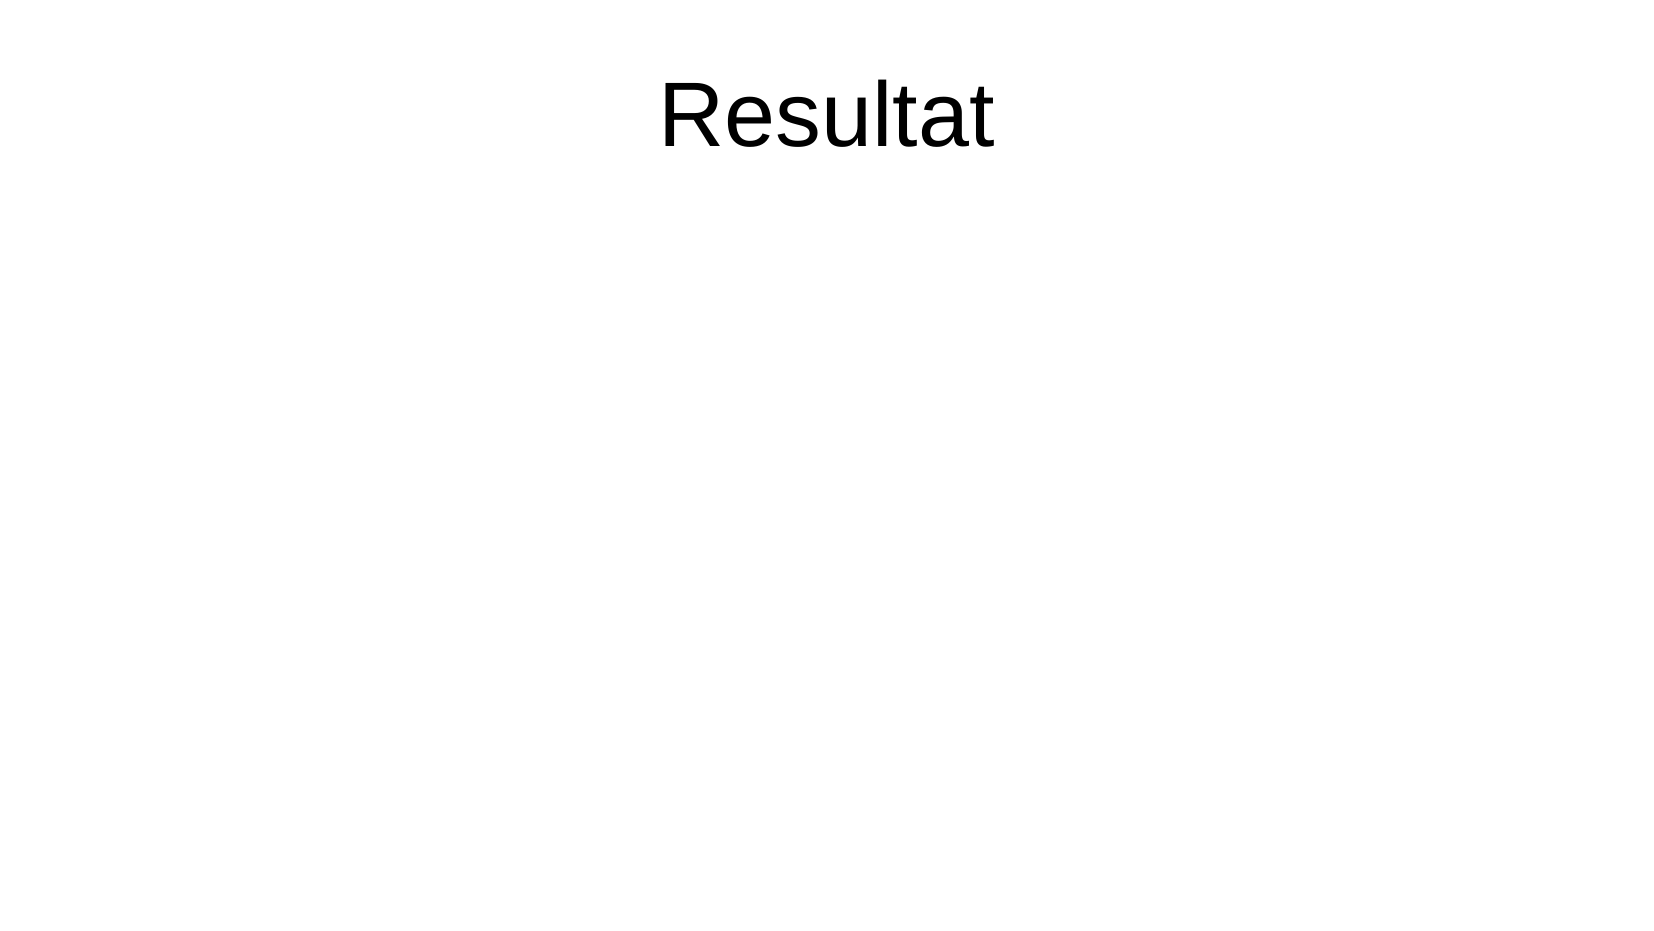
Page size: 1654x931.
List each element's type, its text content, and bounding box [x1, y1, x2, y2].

title Resultat [82, 37, 1571, 193]
